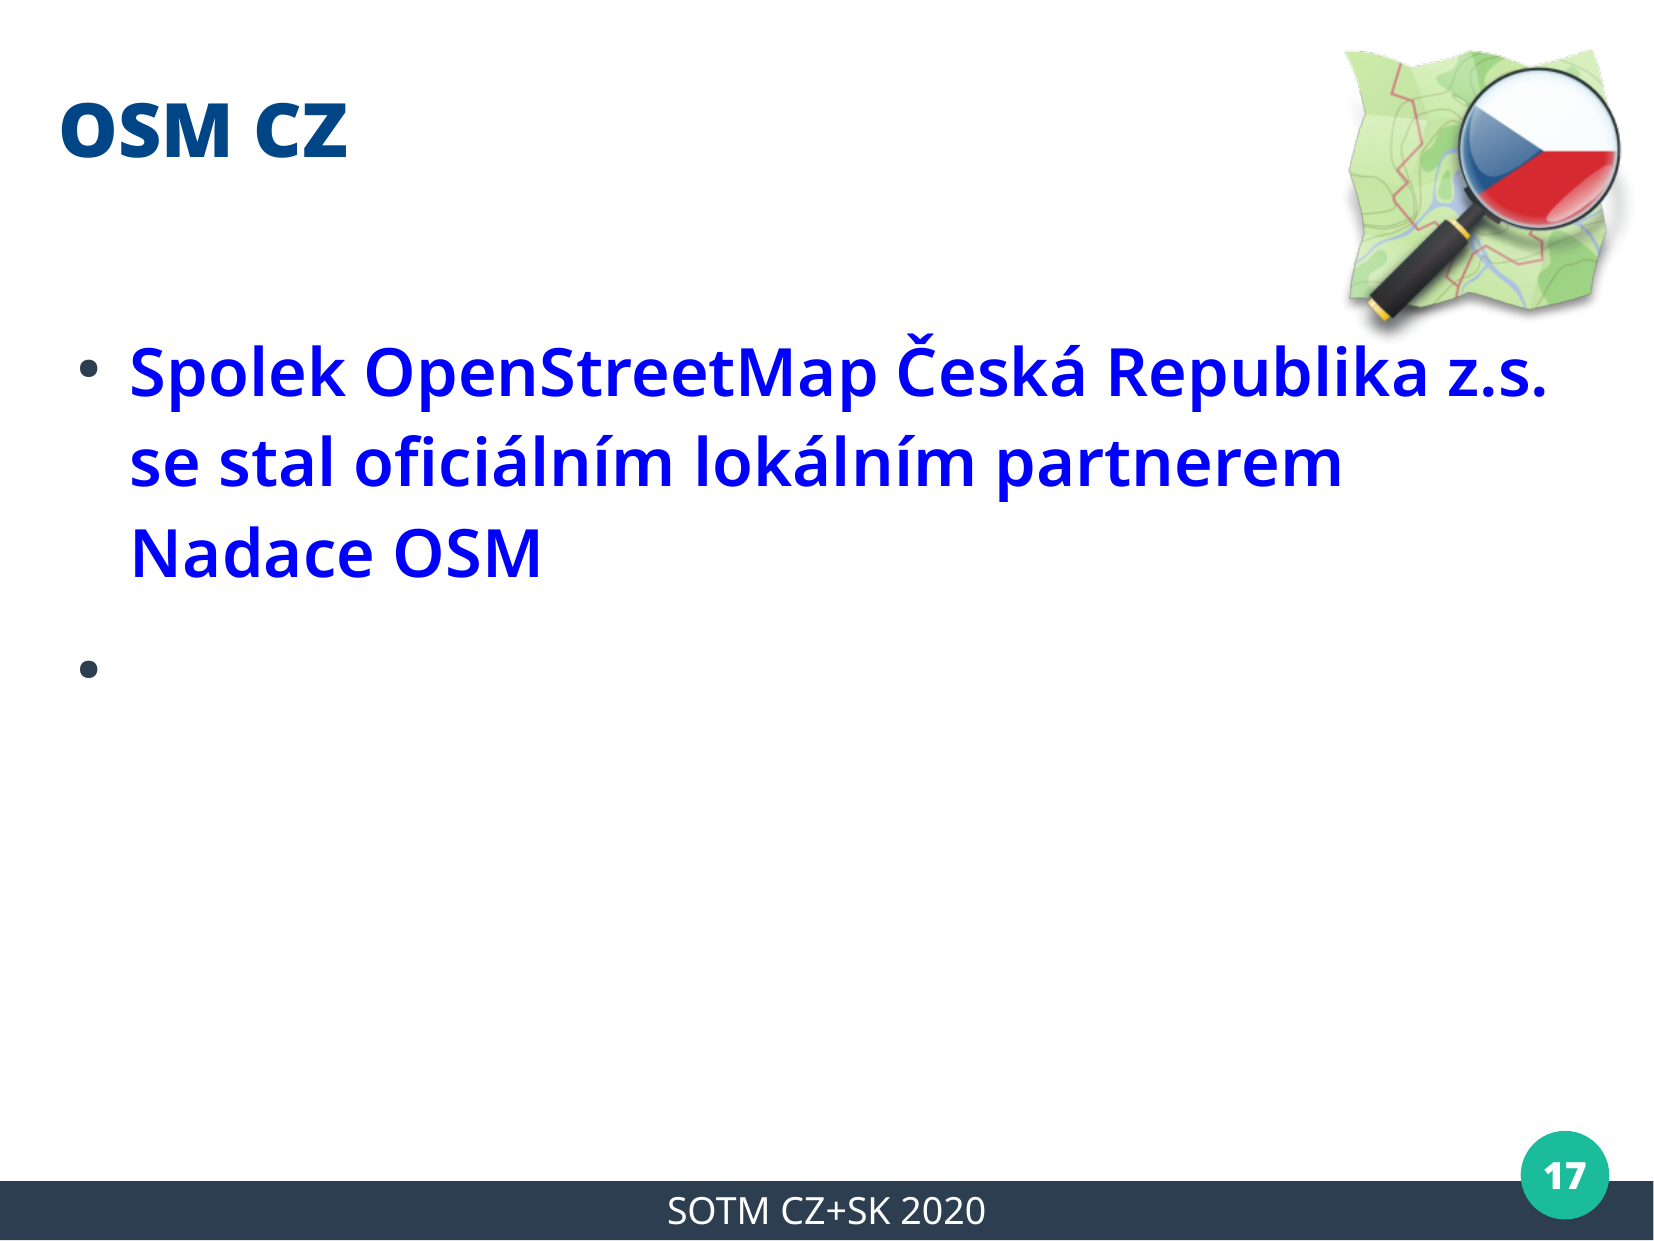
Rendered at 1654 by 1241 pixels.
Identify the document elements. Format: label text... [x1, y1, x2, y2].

list Spolek OpenStreetMap Česká Republika z.s. se stal oficiálním lokálním partnerem Nadace OSM [59, 324, 1595, 1152]
picture [1334, 49, 1635, 350]
title OSM CZ [59, 49, 1347, 207]
